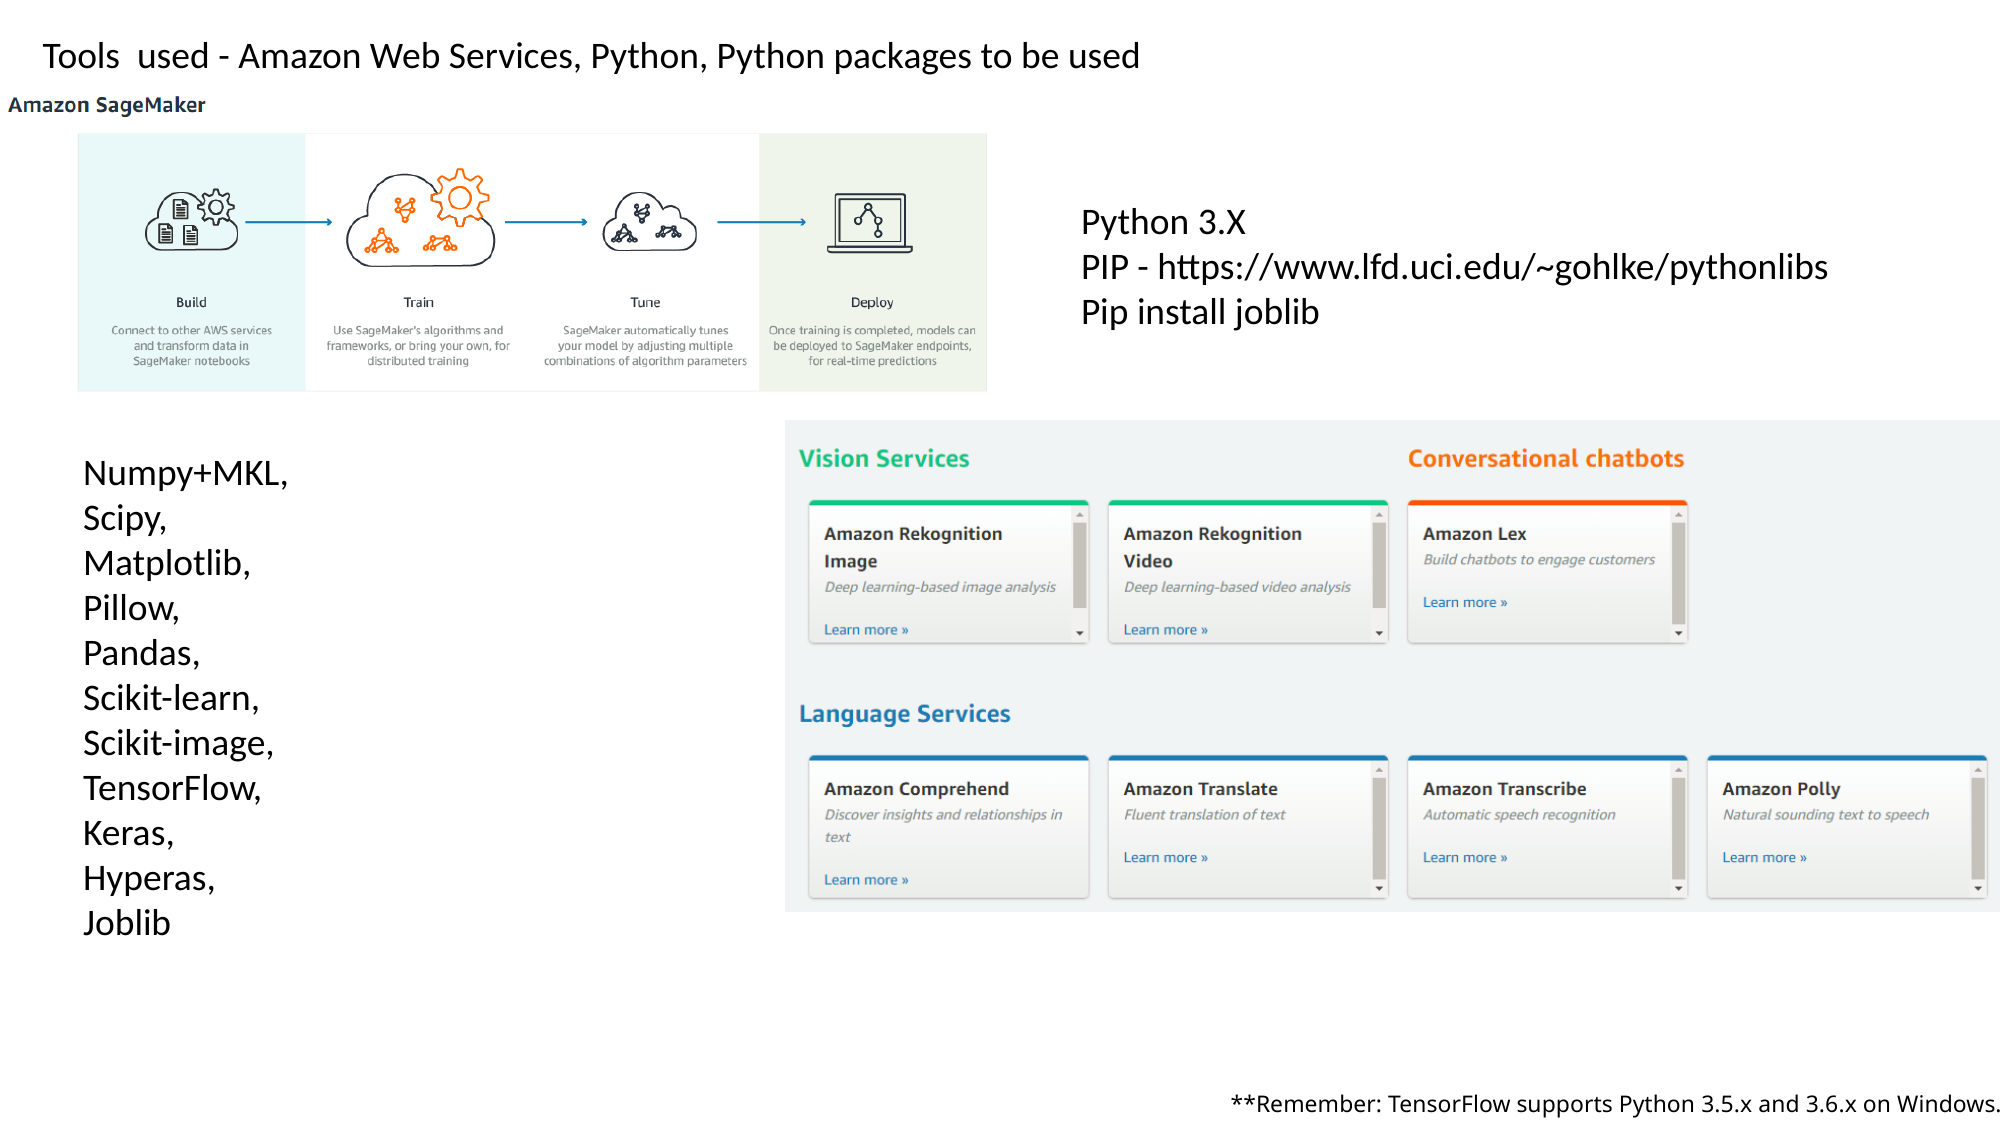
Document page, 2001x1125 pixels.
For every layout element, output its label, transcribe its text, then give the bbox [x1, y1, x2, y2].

picture [785, 420, 2000, 912]
picture [0, 84, 999, 400]
text_box Tools used - Amazon Web Services, Python, Python packages to be used [27, 24, 1219, 84]
text_box Python 3.X PIP - https://www.lfd.uci.edu/~gohlke/pythonlibs Pip install joblib [1066, 189, 1845, 340]
text_box Numpy+MKL, Scipy, Matplotlib, Pillow, Pandas, Scikit-learn, Scikit-image, TensorFlow, Keras, Hyperas, Joblib [68, 440, 704, 951]
text_box **Remember: TensorFlow supports Python 3.5.x and 3.6.x on Windows. [1215, 1082, 2000, 1125]
